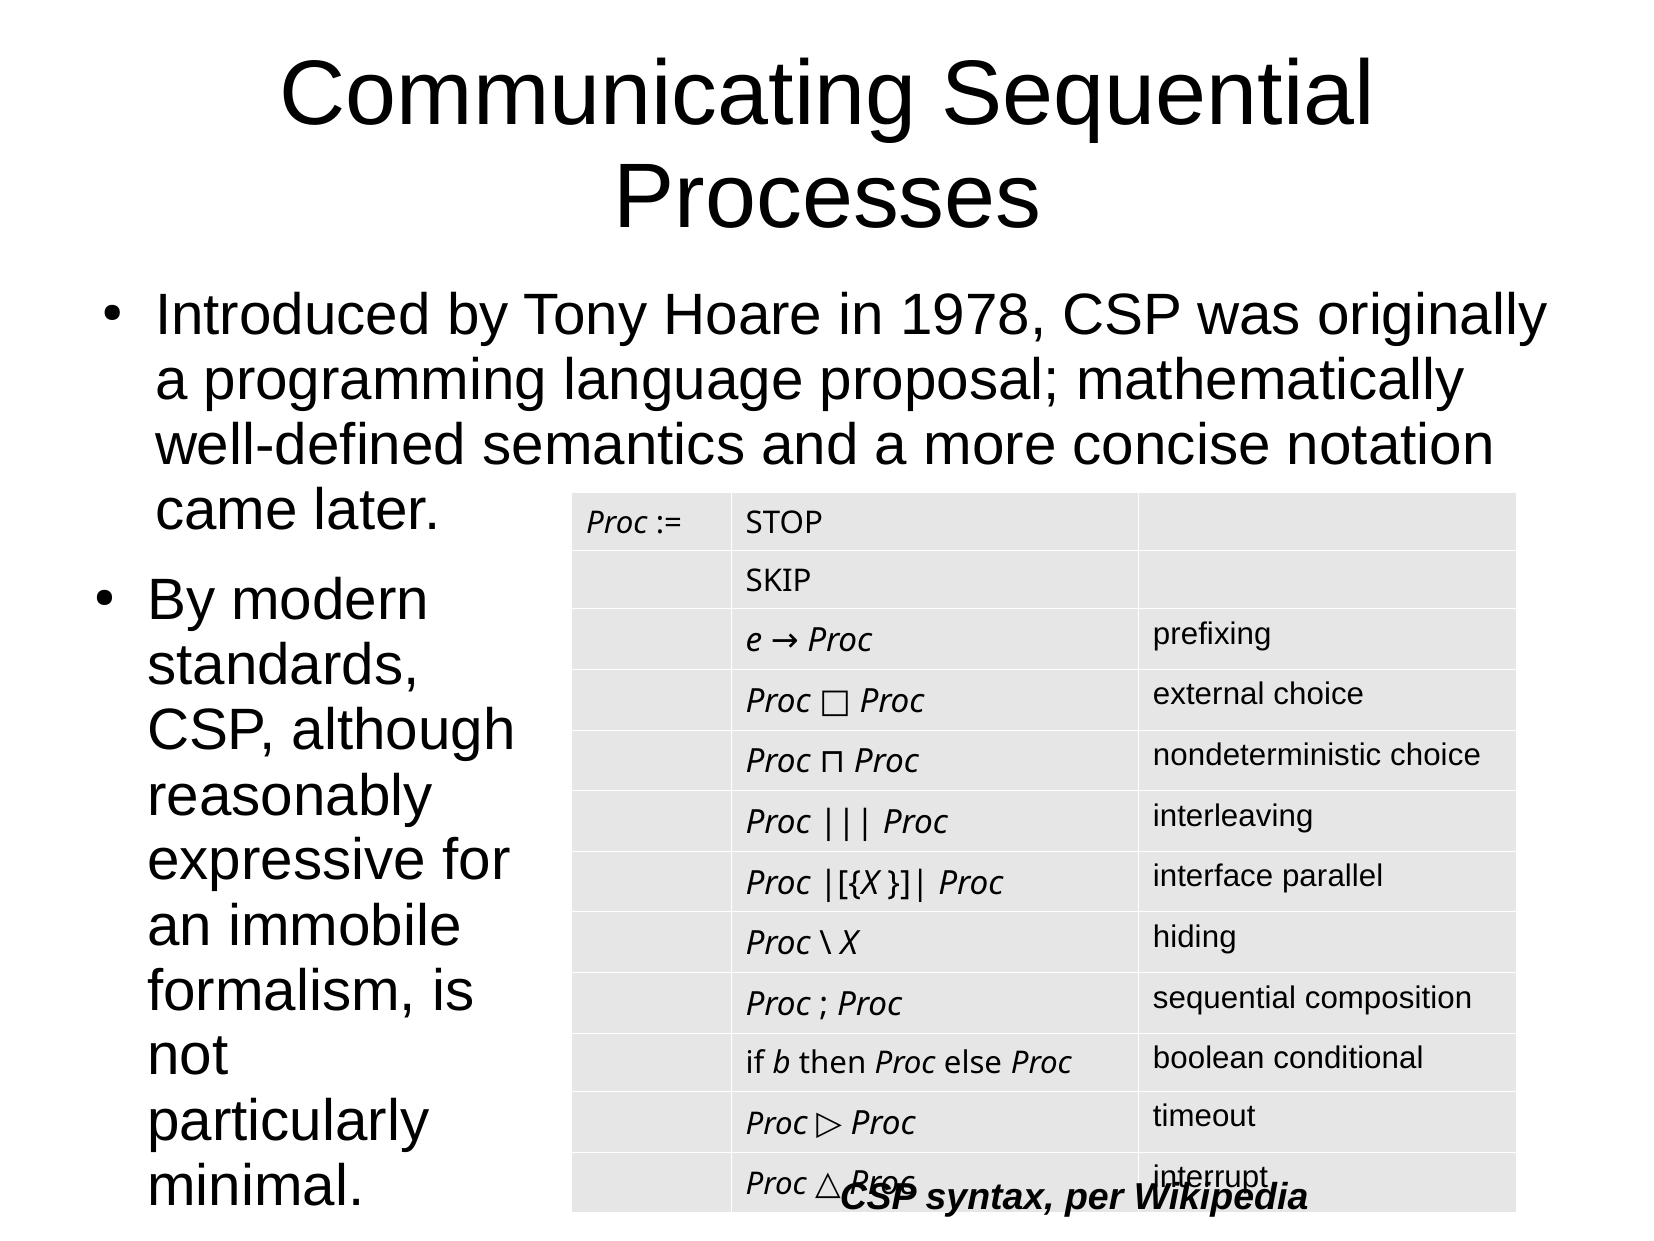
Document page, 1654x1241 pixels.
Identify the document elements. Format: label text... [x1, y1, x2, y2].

table_cell sequential composition [1139, 973, 1516, 1033]
table_header Proc := [572, 493, 731, 550]
table_cell e → Proc [732, 609, 1138, 669]
table_cell [572, 609, 731, 669]
table_cell Proc △ Proc [732, 1153, 1138, 1212]
table_cell external choice [1139, 670, 1516, 730]
table_cell nondeterministic choice [1139, 731, 1516, 790]
table_cell [1139, 551, 1516, 608]
table_cell [572, 1034, 731, 1091]
table_cell [572, 852, 731, 911]
table_header STOP [732, 493, 1138, 550]
table_header [1139, 493, 1516, 550]
table_cell prefixing [1139, 609, 1516, 669]
table_cell hiding [1139, 912, 1516, 972]
table_cell timeout [1139, 1092, 1516, 1152]
text_box CSP syntax, per Wikipedia [825, 1167, 1336, 1237]
table_cell [572, 551, 731, 608]
table_cell Proc |[{X }]| Proc [732, 852, 1138, 911]
table_cell [572, 731, 731, 790]
table_cell SKIP [732, 551, 1138, 608]
table_cell interleaving [1139, 791, 1516, 851]
table_cell Proc ; Proc [732, 973, 1138, 1033]
table_cell Proc ||| Proc [732, 791, 1138, 851]
table_cell Proc ▷ Proc [732, 1092, 1138, 1152]
table_cell interface parallel [1139, 852, 1516, 911]
text_box By modern standards, CSP, although reasonably expressive for an immobile formalism, is not particularly minimal. [76, 567, 527, 1216]
table_cell boolean conditional [1139, 1034, 1516, 1091]
table_cell [572, 1092, 731, 1152]
table_cell [572, 973, 731, 1033]
table_cell [572, 912, 731, 972]
table_cell [572, 670, 731, 730]
table_cell [572, 1153, 731, 1212]
title Communicating Sequential Processes [84, 40, 1573, 248]
table_cell interrupt [1139, 1153, 1516, 1212]
list Introduced by Tony Hoare in 1978, CSP was originally a programming language proposal; mathematically well-defined semantics and a more concise notation came later. [84, 281, 1573, 577]
table_cell [572, 791, 731, 851]
table_cell Proc ⊓ Proc [732, 731, 1138, 790]
table_cell Proc □ Proc [732, 670, 1138, 730]
table_cell if b then Proc else Proc [732, 1034, 1138, 1091]
table_cell Proc \ X [732, 912, 1138, 972]
